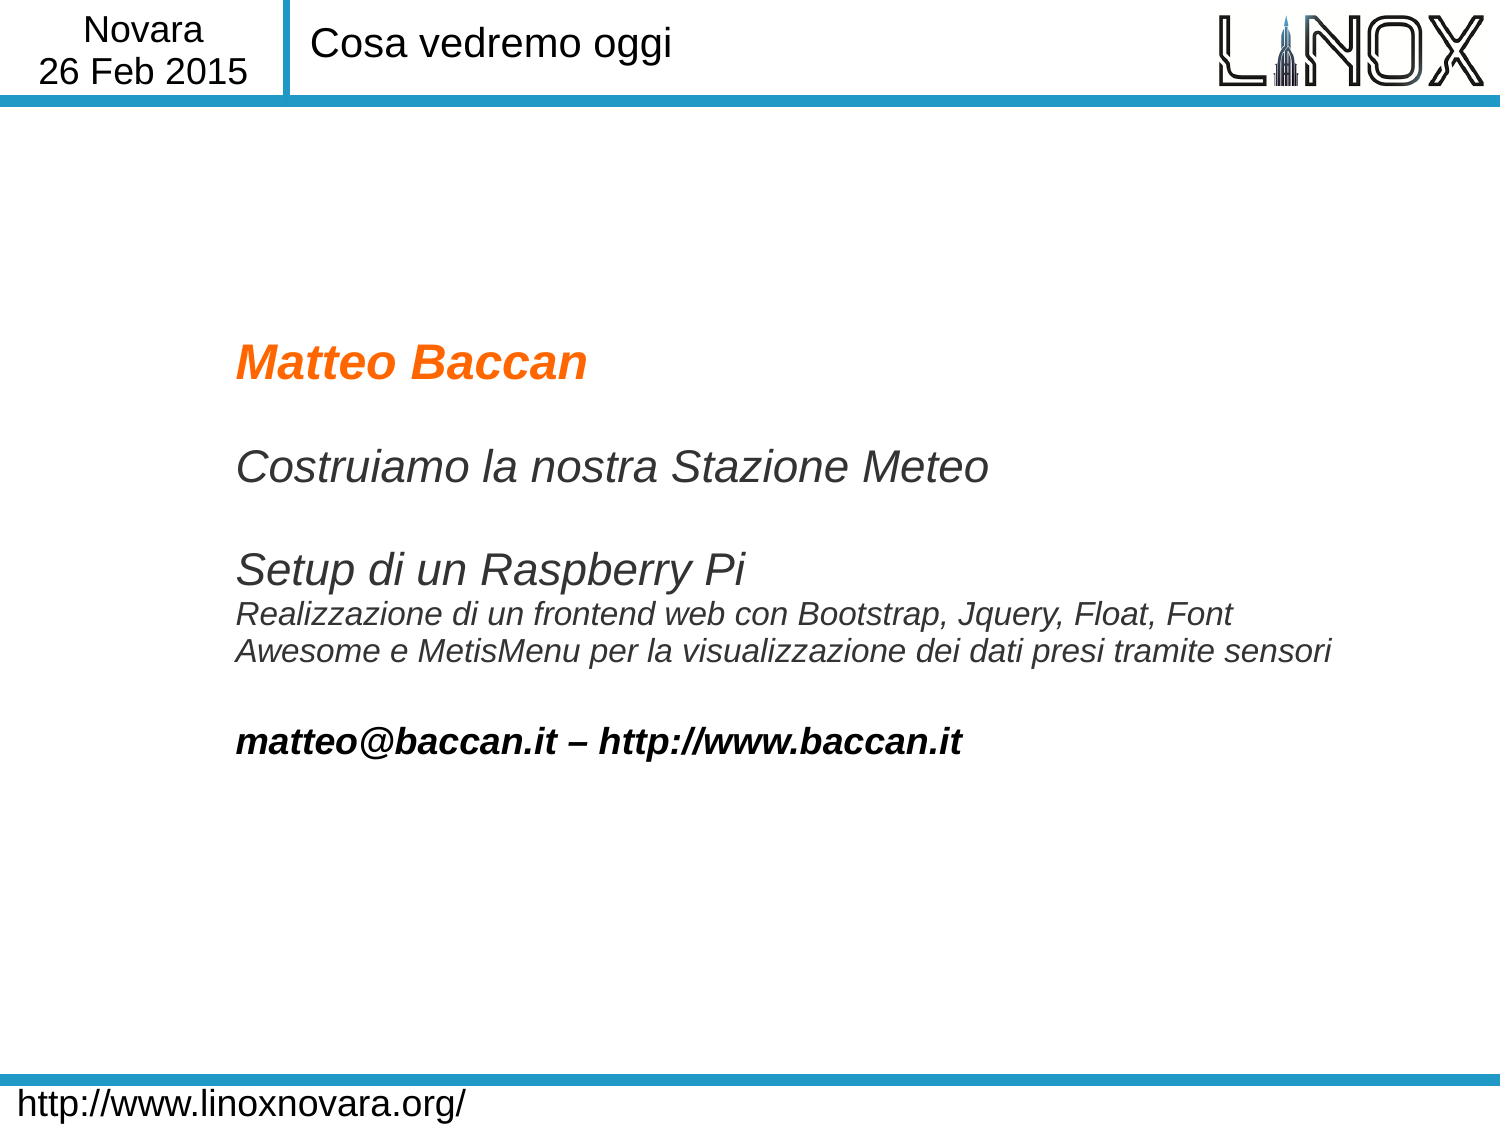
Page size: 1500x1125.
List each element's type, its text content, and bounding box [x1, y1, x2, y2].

picture [0, 1074, 1500, 1086]
list Cosa vedremo oggi [295, 11, 907, 87]
text_box Matteo Baccan Costruiamo la nostra Stazione Meteo Setup di un Raspberry Pi Realizzazione di un frontend web con Bootstrap, Jquery, Float, Font Awesome e MetisMenu per la visualizzazione dei dati presi tramite sensori matteo@baccan.it – http://www.baccan.it [235, 334, 1361, 763]
picture [0, 0, 1500, 107]
